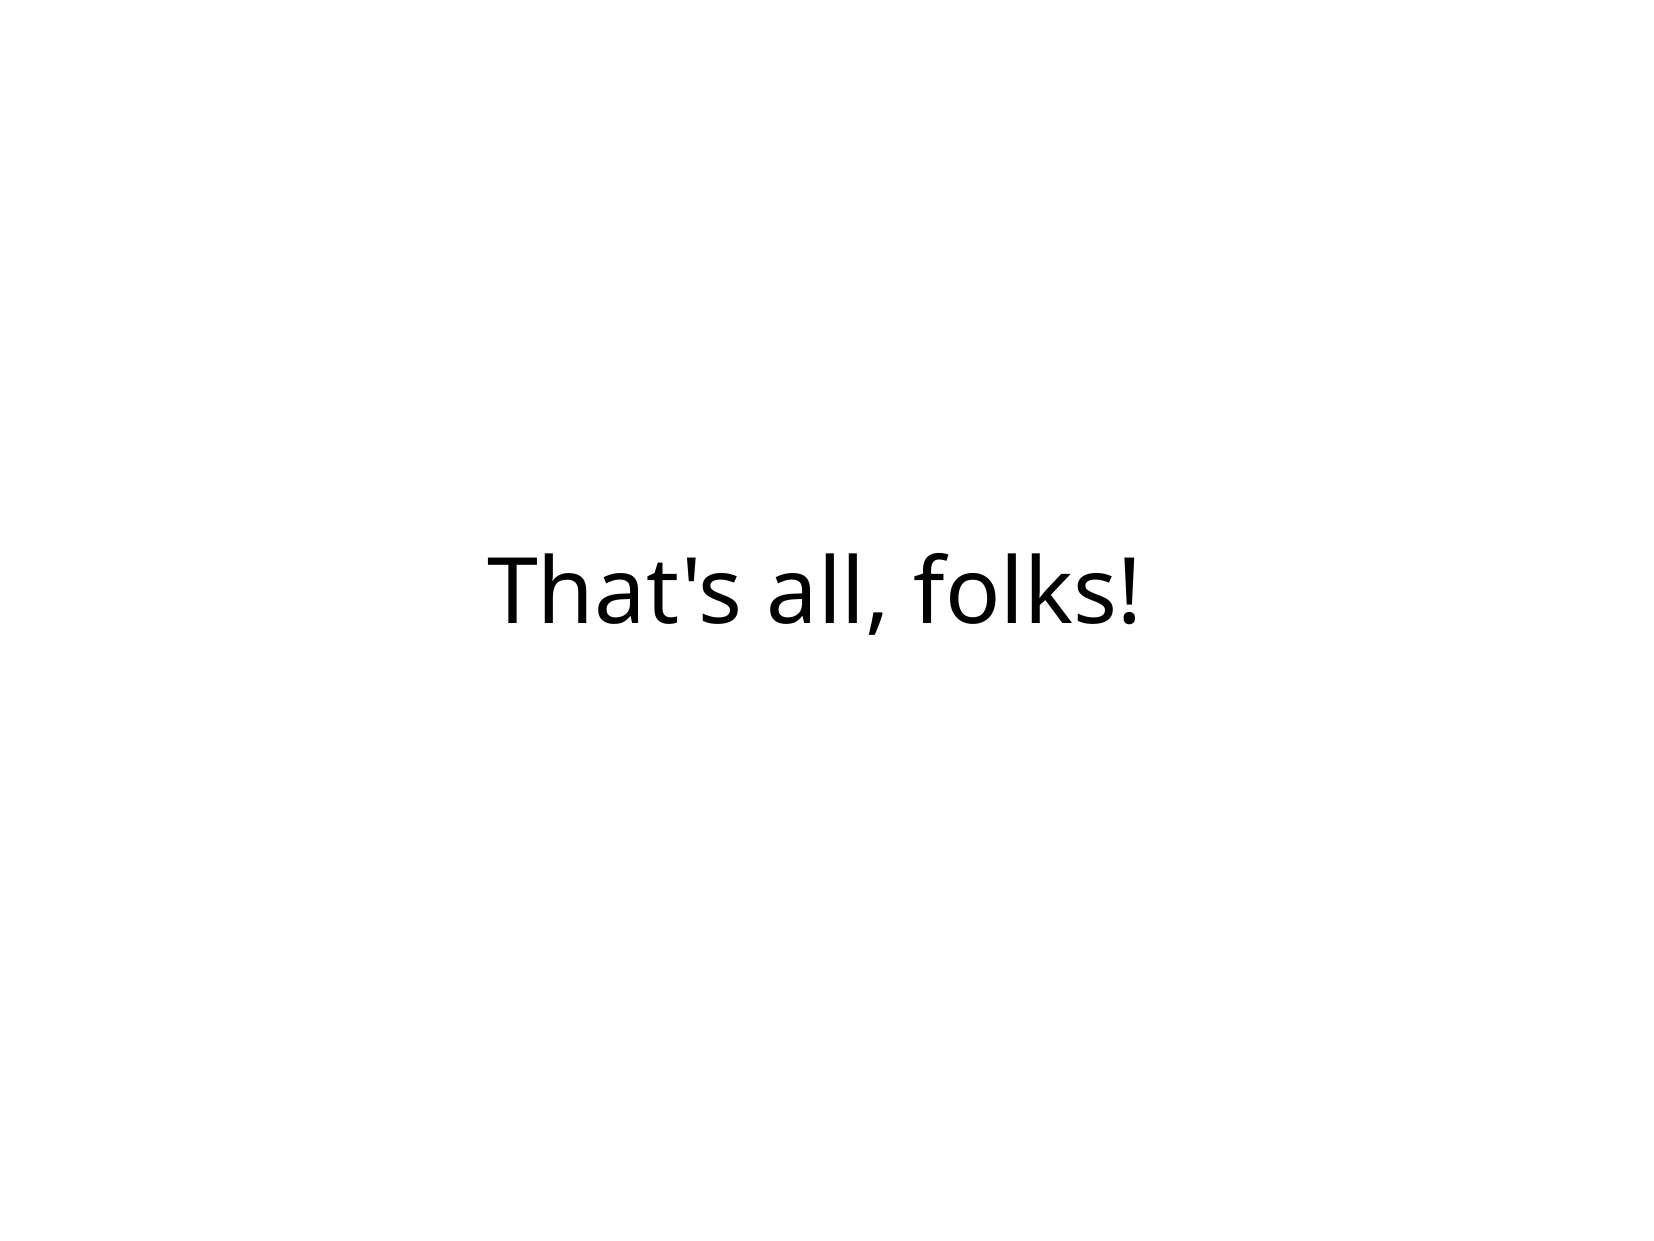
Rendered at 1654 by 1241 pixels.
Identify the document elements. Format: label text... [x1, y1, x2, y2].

title That's all, folks! [70, 484, 1560, 692]
